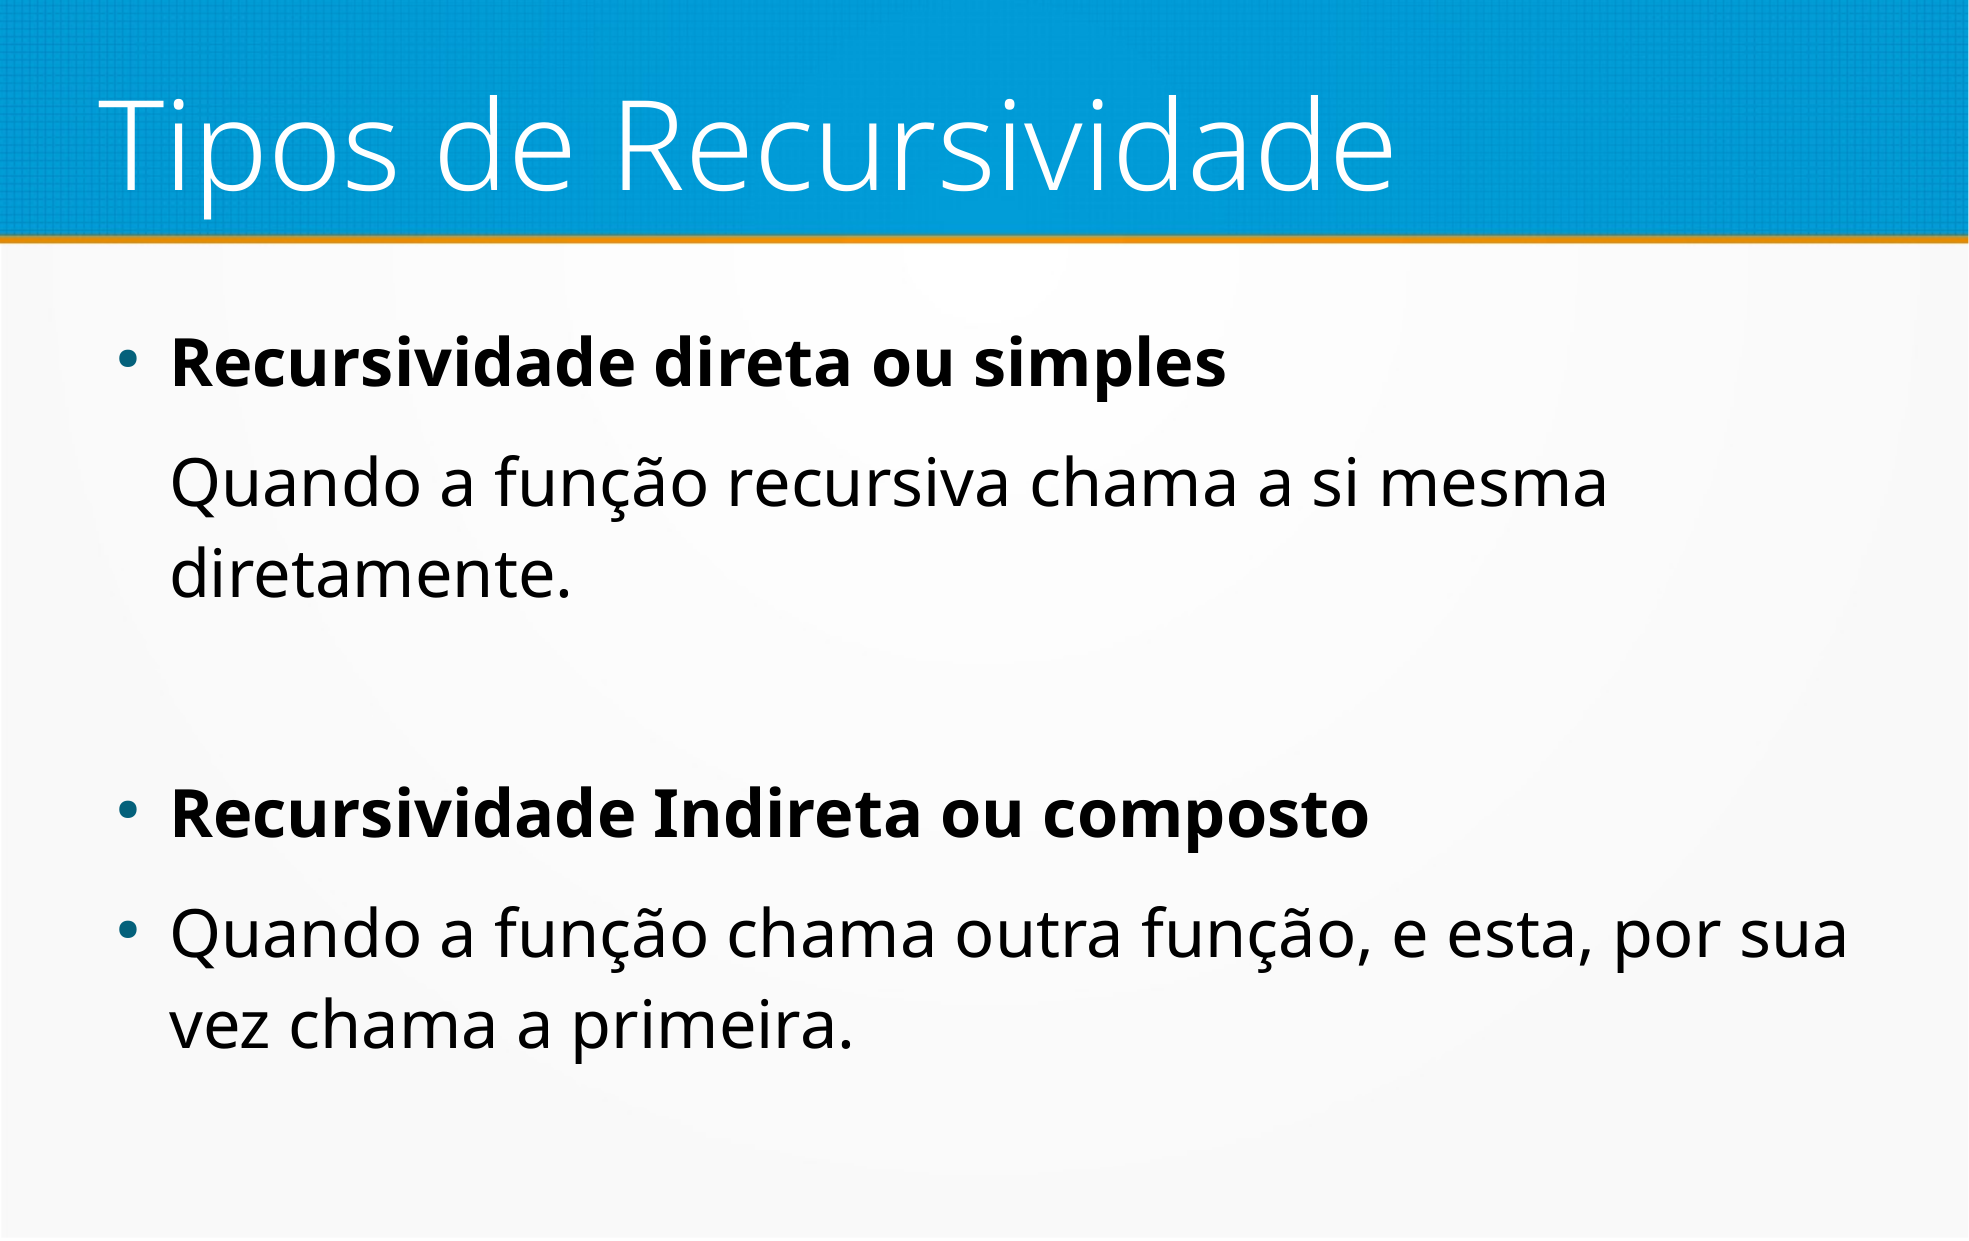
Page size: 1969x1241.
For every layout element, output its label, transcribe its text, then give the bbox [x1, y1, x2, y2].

title Tipos de Recursividade [98, 19, 1870, 227]
picture [0, 233, 1969, 1241]
list Recursividade direta ou simples Quando a função recursiva chama a si mesma diretamente. Recursividade Indireta ou composto Quando a função chama outra função, e esta, por sua vez chama a primeira. [98, 315, 1861, 1081]
